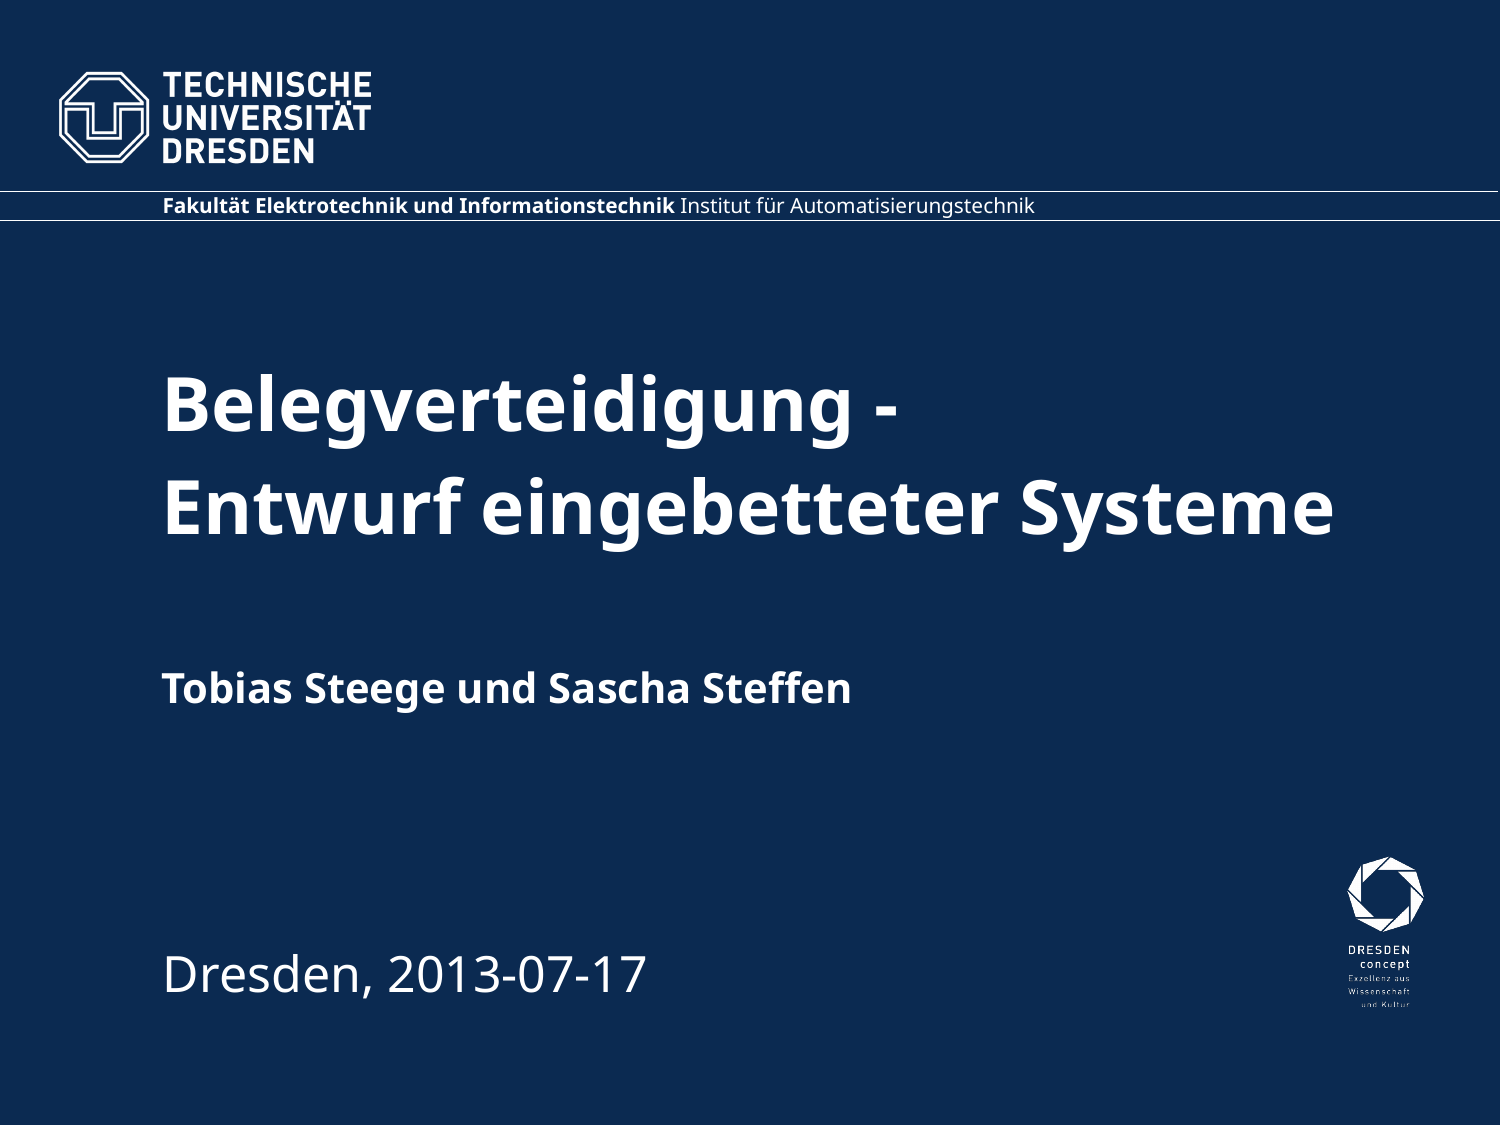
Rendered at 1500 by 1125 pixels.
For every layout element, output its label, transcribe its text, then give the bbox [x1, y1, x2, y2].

picture [58, 71, 371, 164]
text_box Fakultät Elektrotechnik und Informationstechnik Institut für Automatisierungstechnik [162, 196, 1388, 222]
subtitle Dresden, 2013-07-17 [162, 920, 1388, 1034]
title Belegverteidigung - Entwurf eingebetteter Systeme Tobias Steege und Sascha Steffen [161, 325, 1393, 750]
picture [1347, 856, 1424, 1007]
